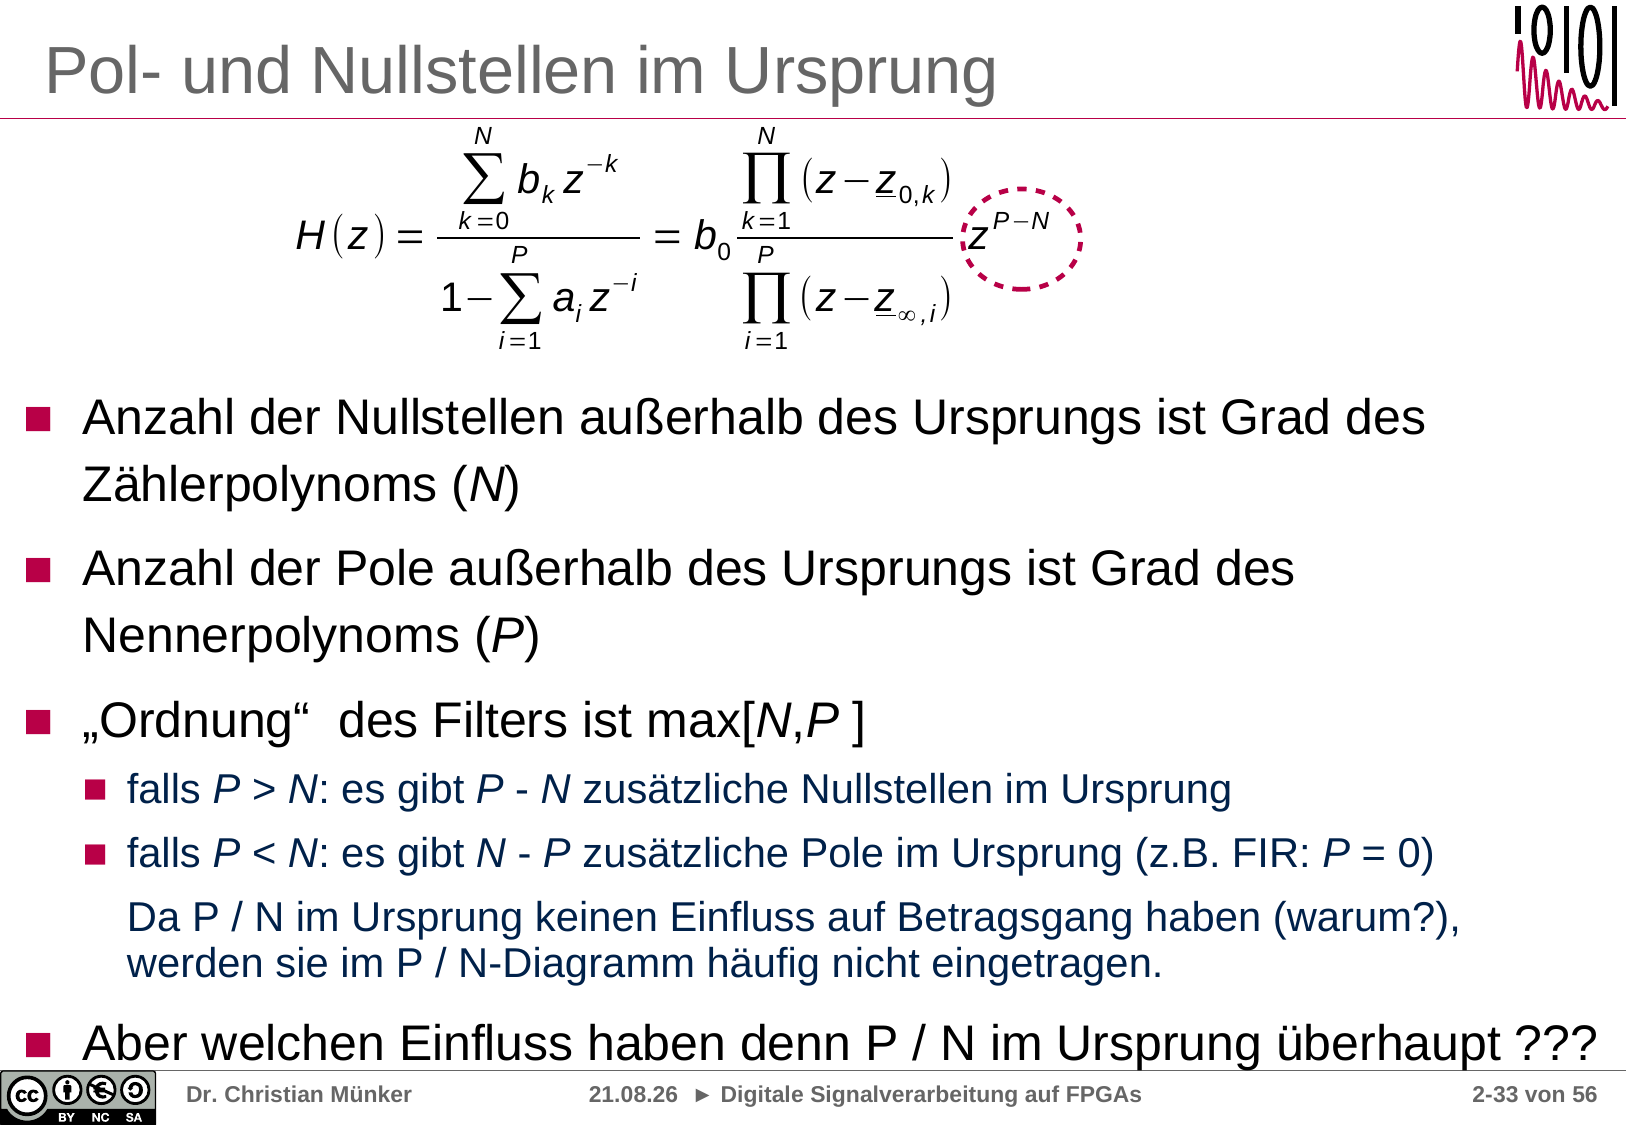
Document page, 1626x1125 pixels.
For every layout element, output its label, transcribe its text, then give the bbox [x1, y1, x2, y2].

title Pol- und Nullstellen im Ursprung [44, 10, 1299, 137]
picture [1511, 0, 1624, 113]
list Anzahl der Nullstellen außerhalb des Ursprungs ist Grad des Zählerpolynoms (N) Anzahl der Pole außerhalb des Ursprungs ist Grad des Nennerpolynoms (P) „Ordnung“ des Filters ist max[N,P ] falls P > N: es gibt P - N zusätzliche Nullstellen im Ursprung falls P < N: es gibt N - P zusätzliche Pole im Ursprung (z.B. FIR: P = 0) Da P / N im Ursprung keinen Einfluss auf Betragsgang haben (warum?), werden sie im P / N-Diagramm häufig nicht eingetragen. Aber welchen Einfluss haben denn P / N im Ursprung überhaupt ??? [23, 377, 1601, 1069]
chart [289, 122, 1057, 355]
